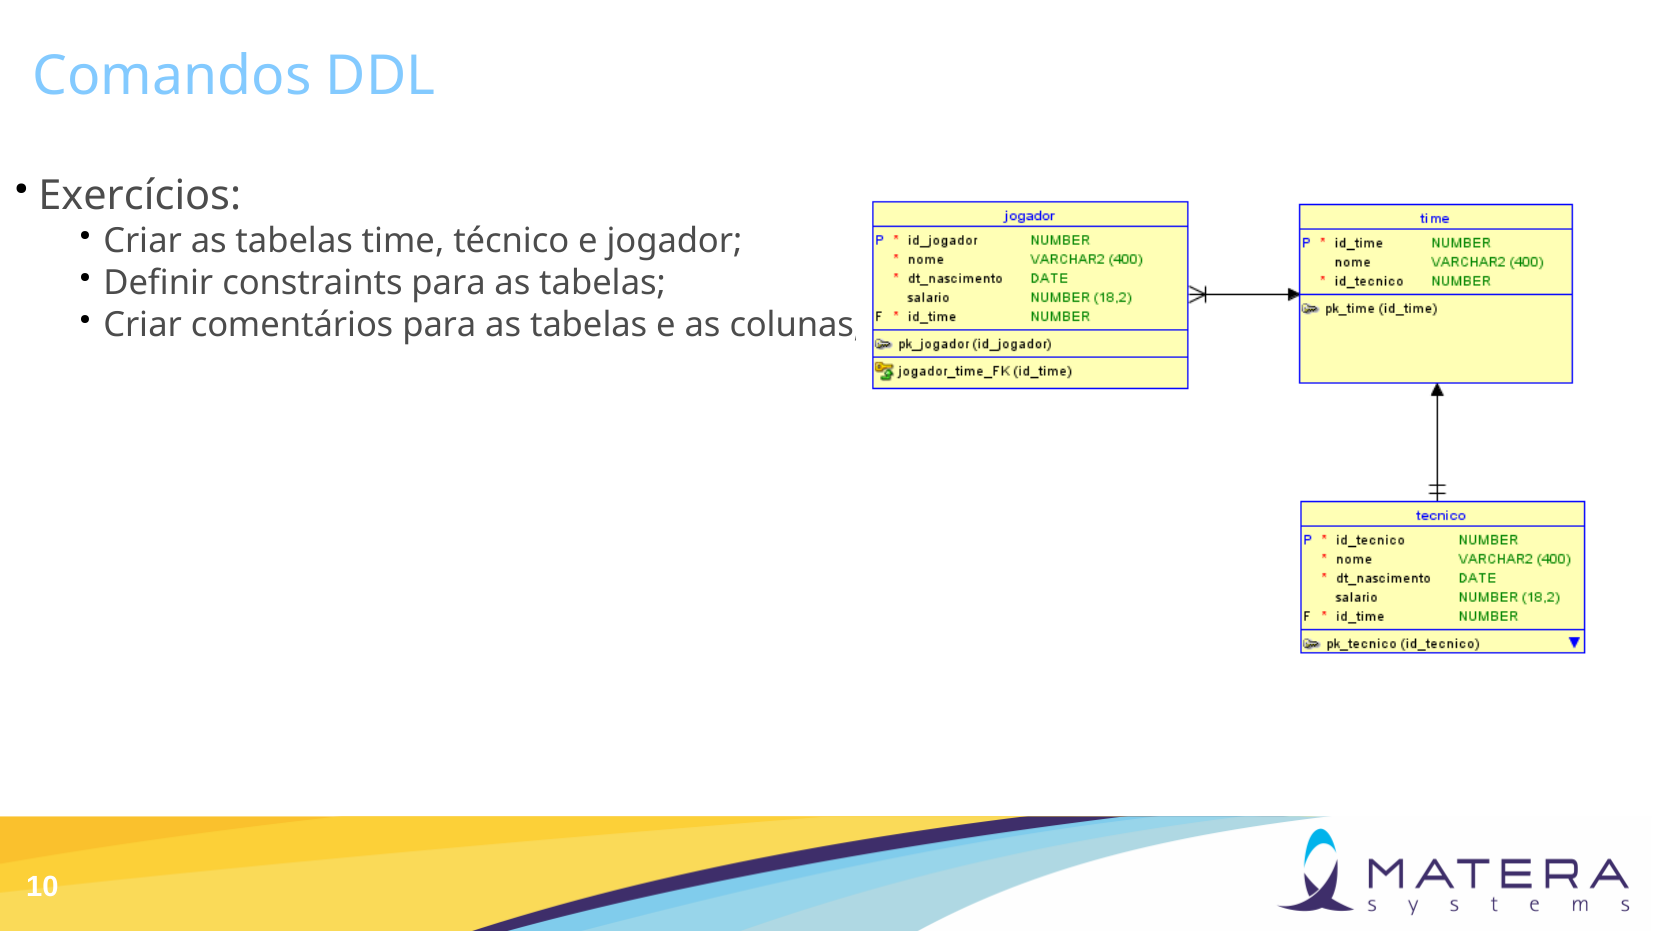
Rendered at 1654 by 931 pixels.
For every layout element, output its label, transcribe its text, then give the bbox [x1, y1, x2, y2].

picture [856, 110, 1595, 686]
title Comandos DDL [32, 24, 1628, 137]
picture [0, 829, 1652, 931]
list Exercícios: Criar as tabelas time, técnico e jogador; Definir constraints para as tabelas; Criar comentários para as tabelas e as colunas; [0, 169, 1654, 829]
